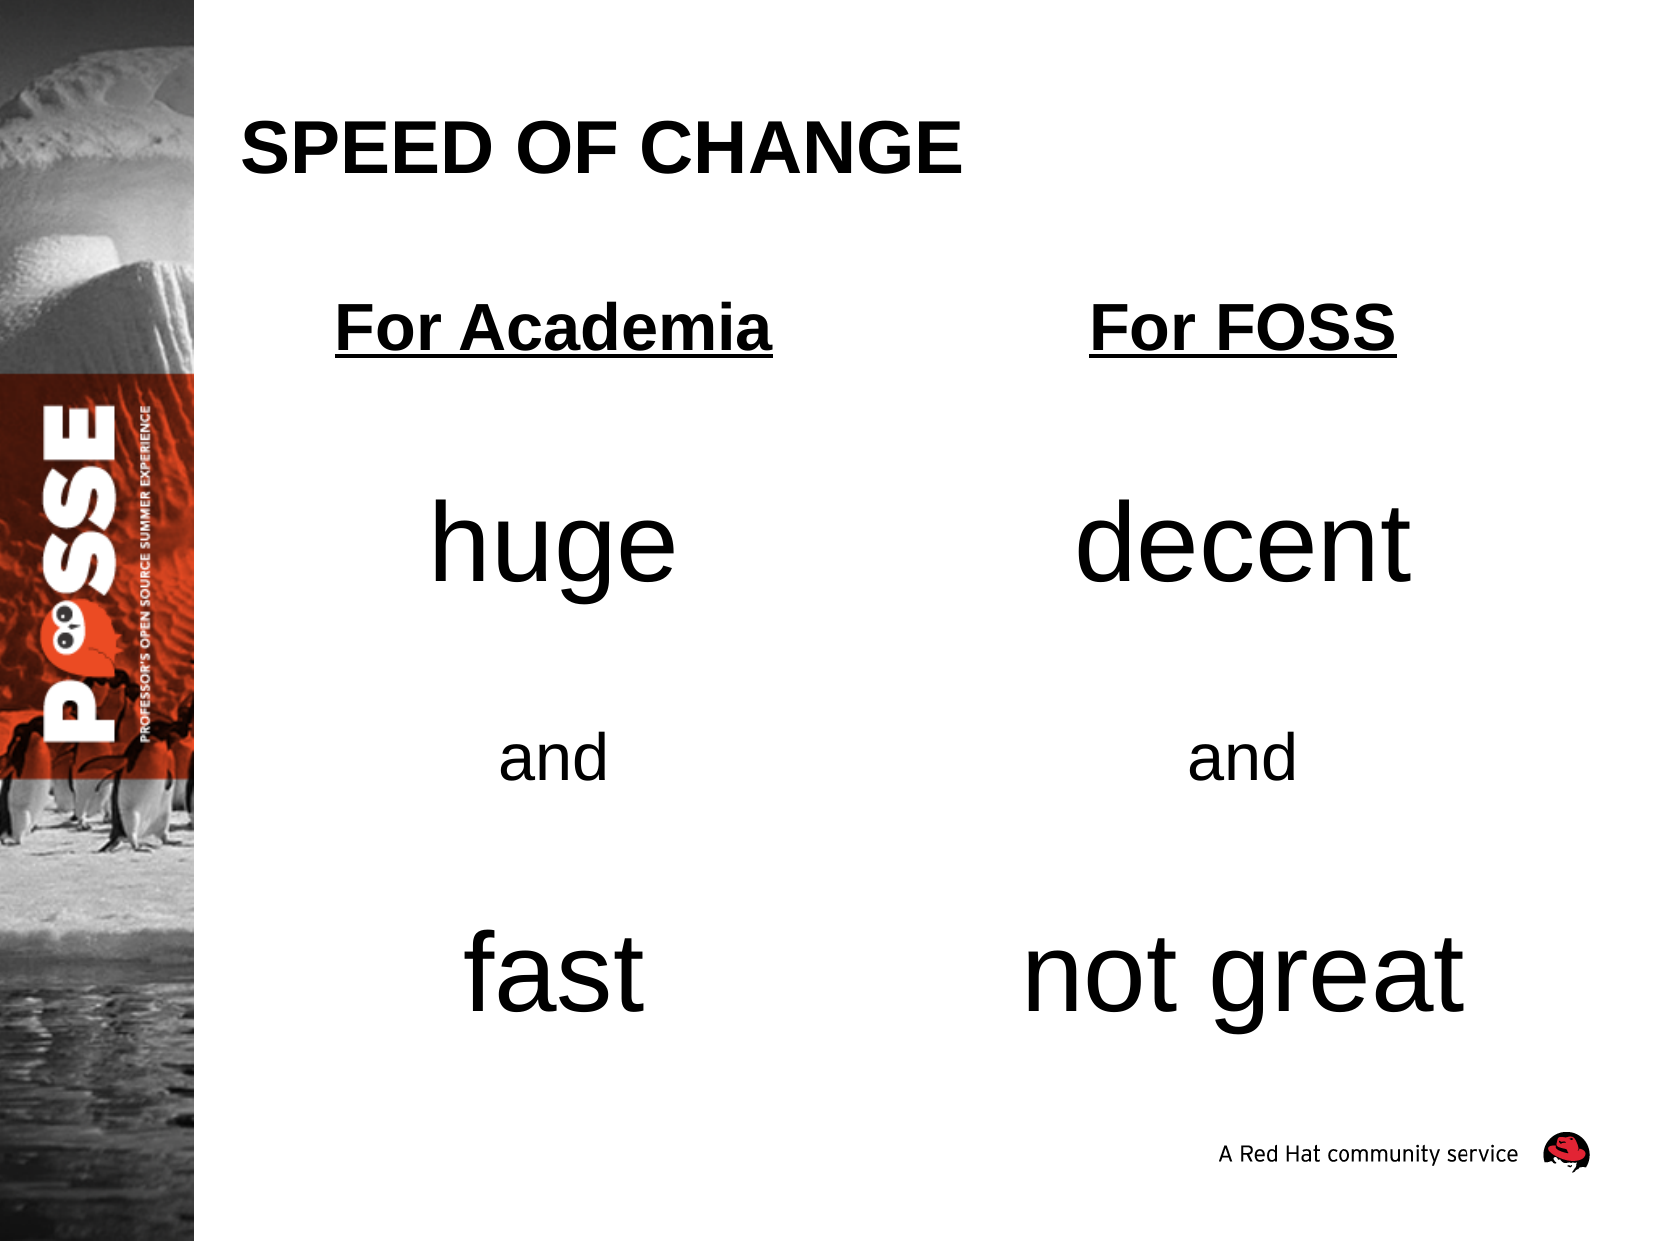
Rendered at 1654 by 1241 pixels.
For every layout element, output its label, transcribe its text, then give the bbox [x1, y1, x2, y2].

list For Academia huge and fast [225, 290, 883, 1109]
text_box SPEED OF CHANGE [225, 98, 1543, 198]
list For FOSS decent and not great [914, 290, 1572, 1109]
picture [0, 0, 194, 1241]
picture [1219, 1132, 1591, 1181]
